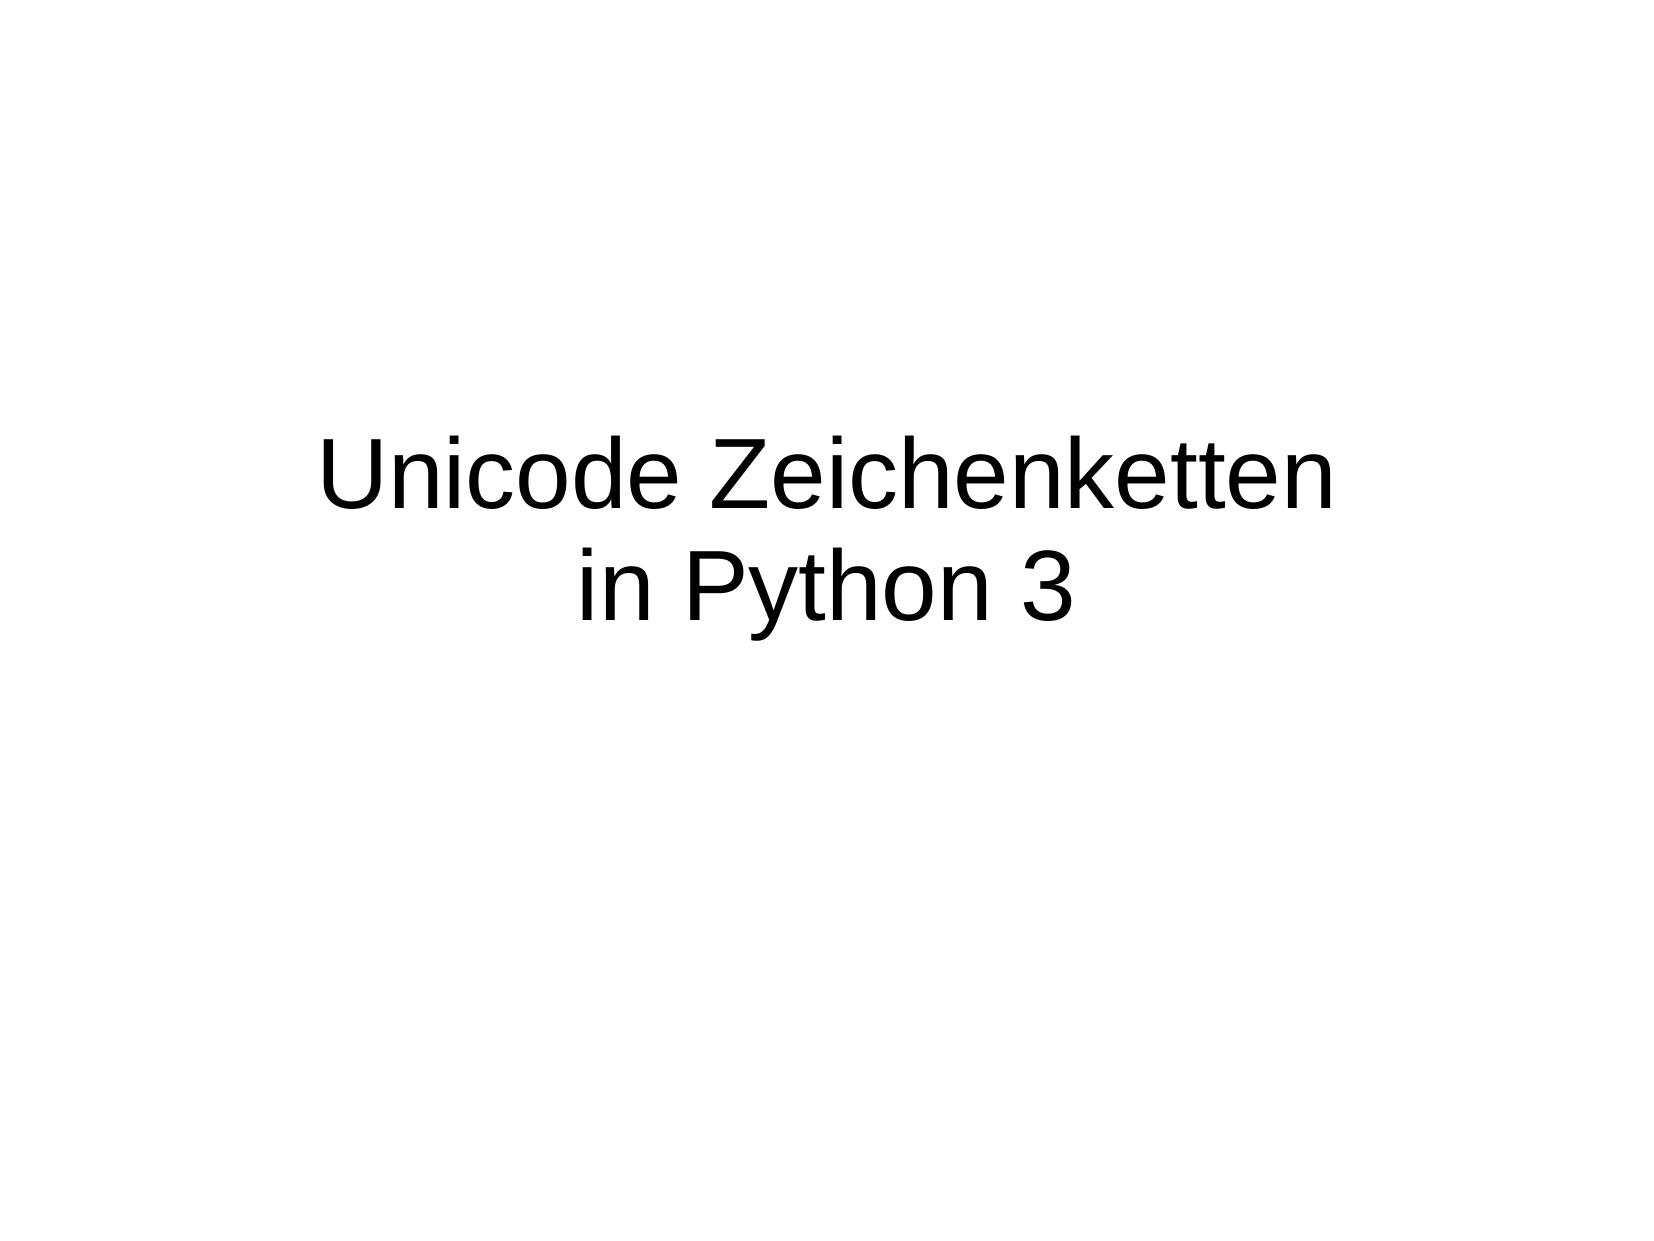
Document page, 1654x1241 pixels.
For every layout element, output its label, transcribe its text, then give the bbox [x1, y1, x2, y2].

subtitle Unicode Zeichenketten in Python 3 [82, 49, 1571, 1010]
